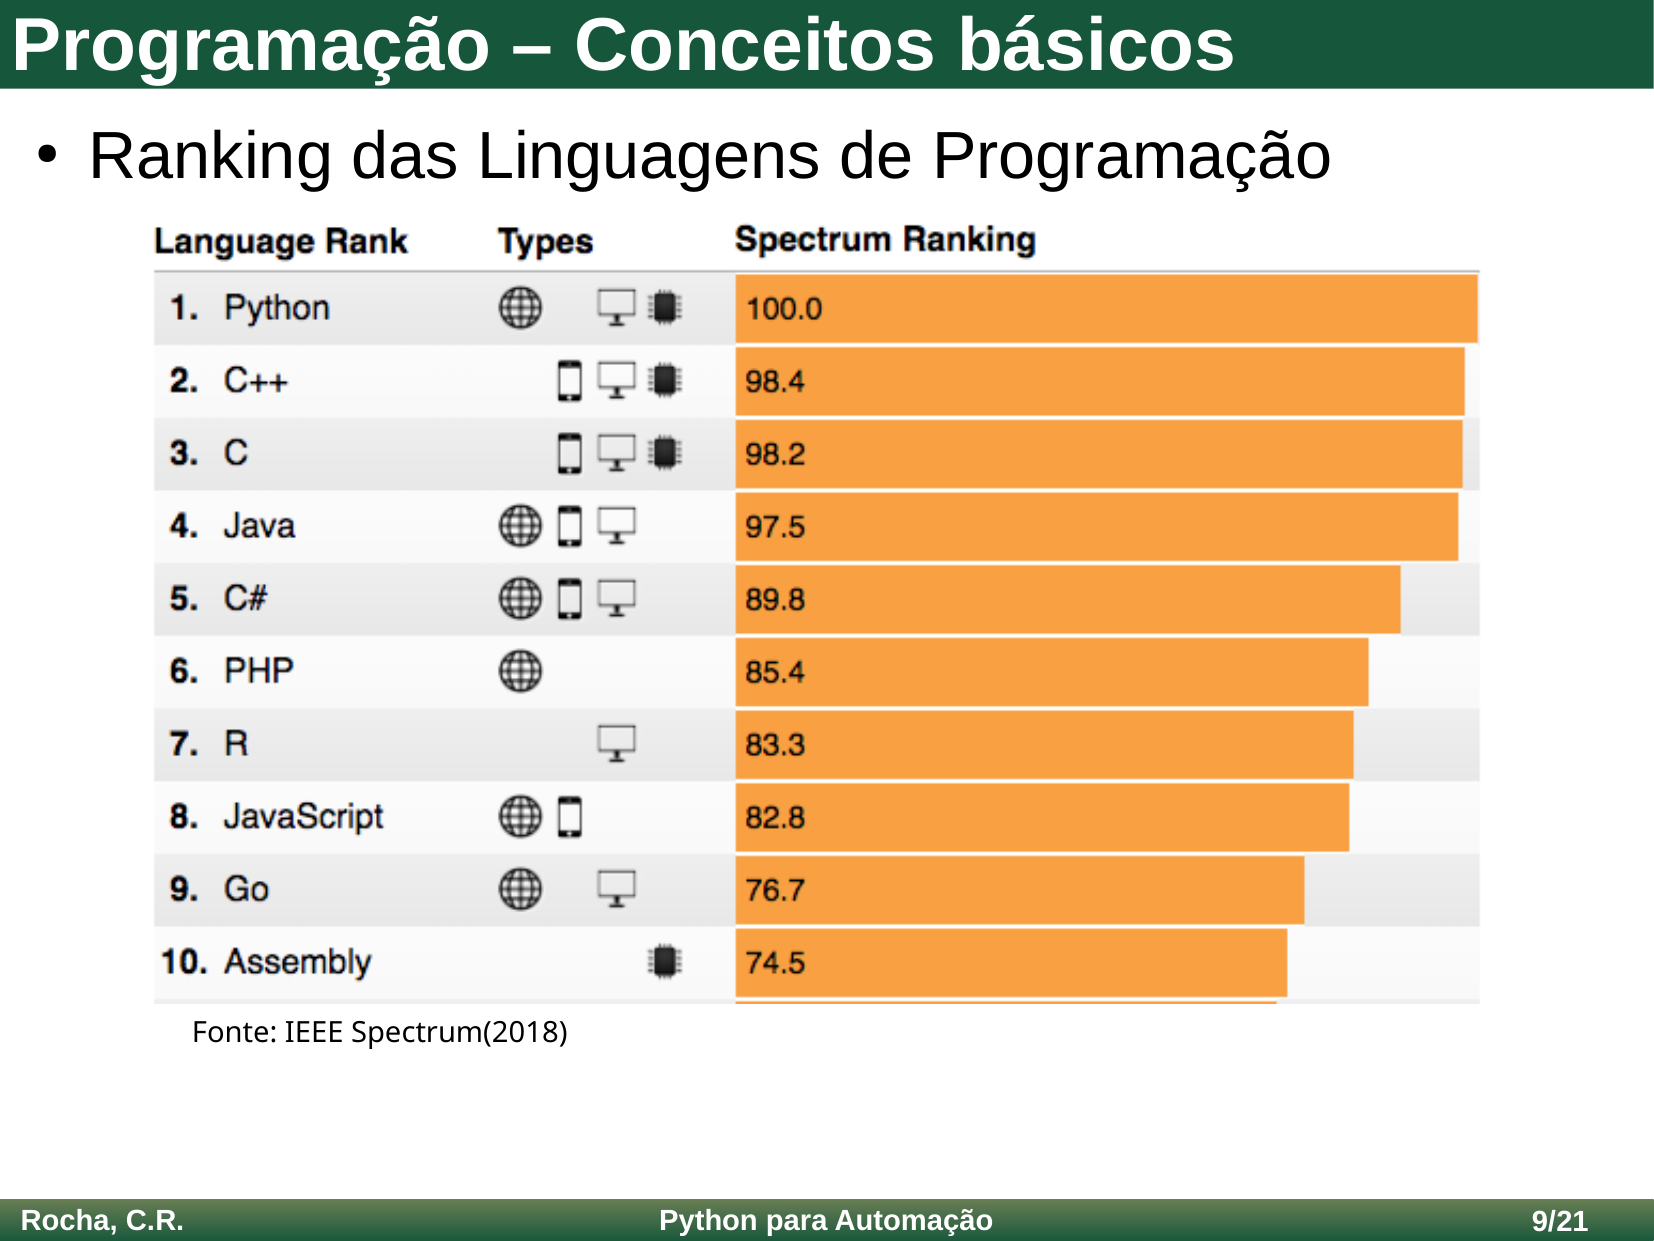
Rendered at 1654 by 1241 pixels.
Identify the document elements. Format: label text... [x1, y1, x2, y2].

list Ranking das Linguagens de Programação [17, 118, 1625, 1182]
title Programação – Conceitos básicos [11, 0, 1625, 89]
picture [127, 196, 1506, 1004]
text_box Fonte: IEEE Spectrum(2018) [177, 1004, 886, 1125]
